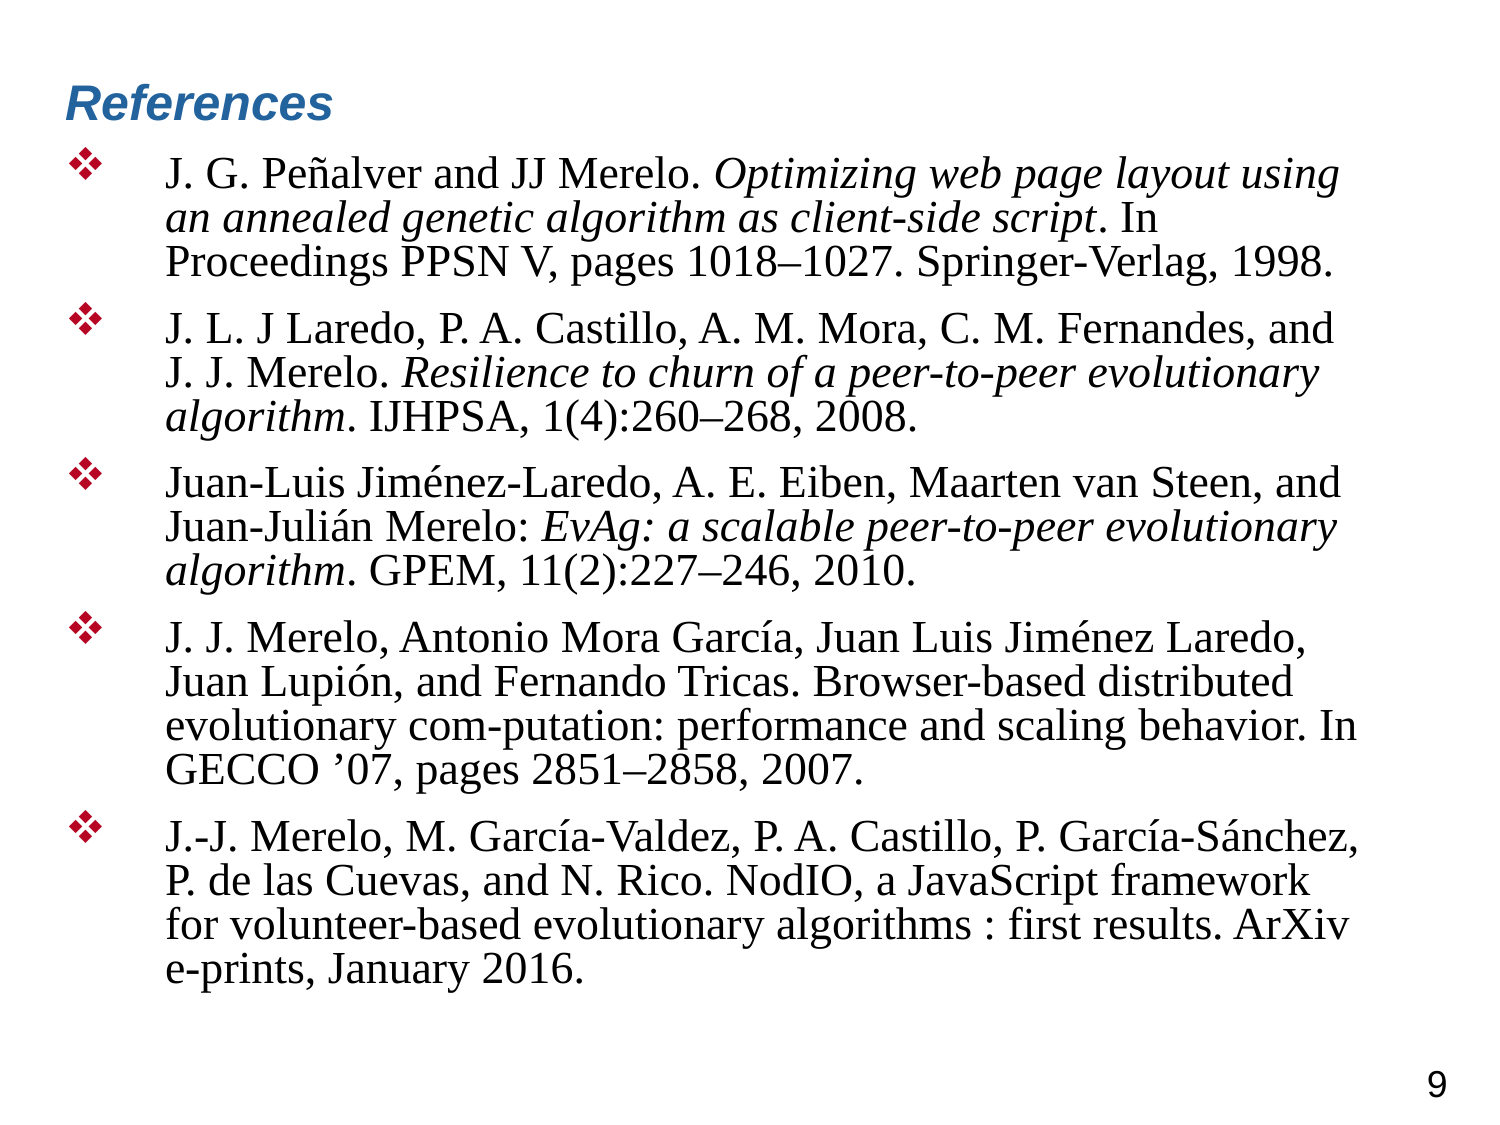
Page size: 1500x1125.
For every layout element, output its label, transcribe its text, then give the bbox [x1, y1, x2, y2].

text_box <number> [62, 1037, 1463, 1113]
list References J. G. Peñalver and JJ Merelo. Optimizing web page layout using an annealed genetic algorithm as client-side script. In Proceedings PPSN V, pages 1018–1027. Springer-Verlag, 1998. J. L. J Laredo, P. A. Castillo, A. M. Mora, C. M. Fernandes, and J. J. Merelo. Resilience to churn of a peer-to-peer evolutionary algorithm. IJHPSA, 1(4):260–268, 2008. Juan-Luis Jiménez-Laredo, A. E. Eiben, Maarten van Steen, and Juan-Julián Merelo: EvAg: a scalable peer-to-peer evolutionary algorithm. GPEM, 11(2):227–246, 2010. J. J. Merelo, Antonio Mora García, Juan Luis Jiménez Laredo, Juan Lupión, and Fernando Tricas. Browser-based distributed evolutionary com-putation: performance and scaling behavior. In GECCO ’07, pages 2851–2858, 2007. J.-J. Merelo, M. García-Valdez, P. A. Castillo, P. García-Sánchez, P. de las Cuevas, and N. Rico. NodIO, a JavaScript framework for volunteer-based evolutionary algorithms : first results. ArXiv e-prints, January 2016. [50, 75, 1388, 1051]
